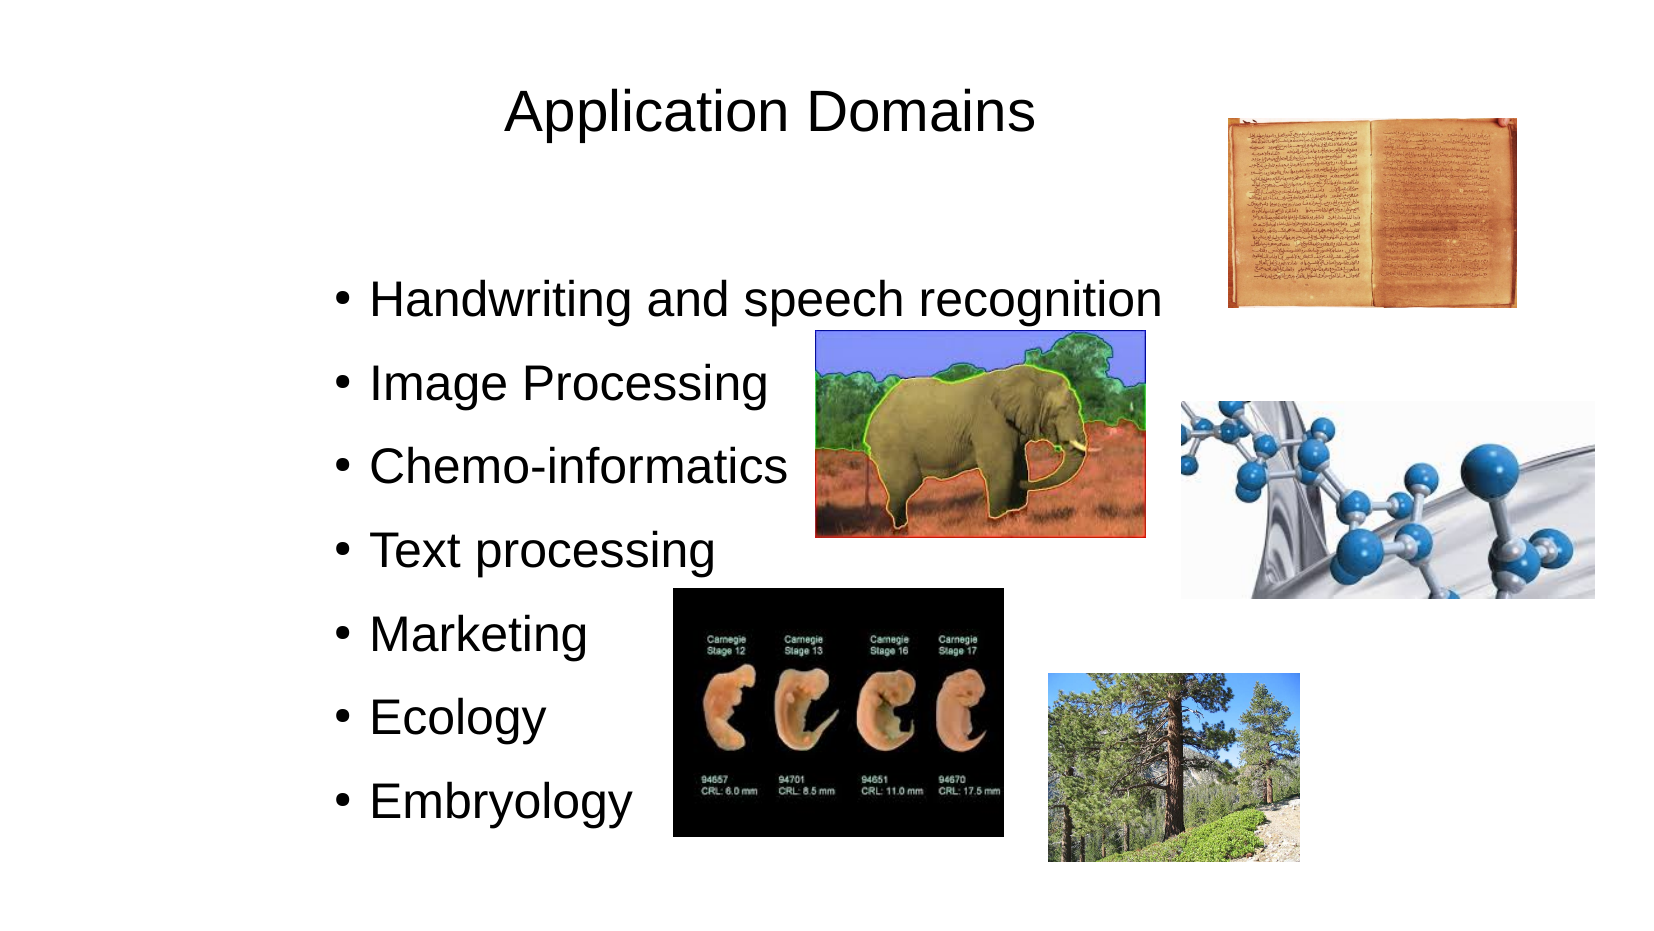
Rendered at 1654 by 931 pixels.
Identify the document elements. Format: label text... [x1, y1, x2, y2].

picture [1228, 118, 1517, 309]
picture [1048, 673, 1300, 862]
picture [1181, 401, 1595, 599]
picture [815, 330, 1146, 538]
picture [673, 588, 1004, 837]
text_box Application Domains [490, 70, 1164, 216]
text_box Handwriting and speech recognition Image Processing Chemo-informatics Text processing Marketing Ecology Embryology [318, 236, 1359, 837]
